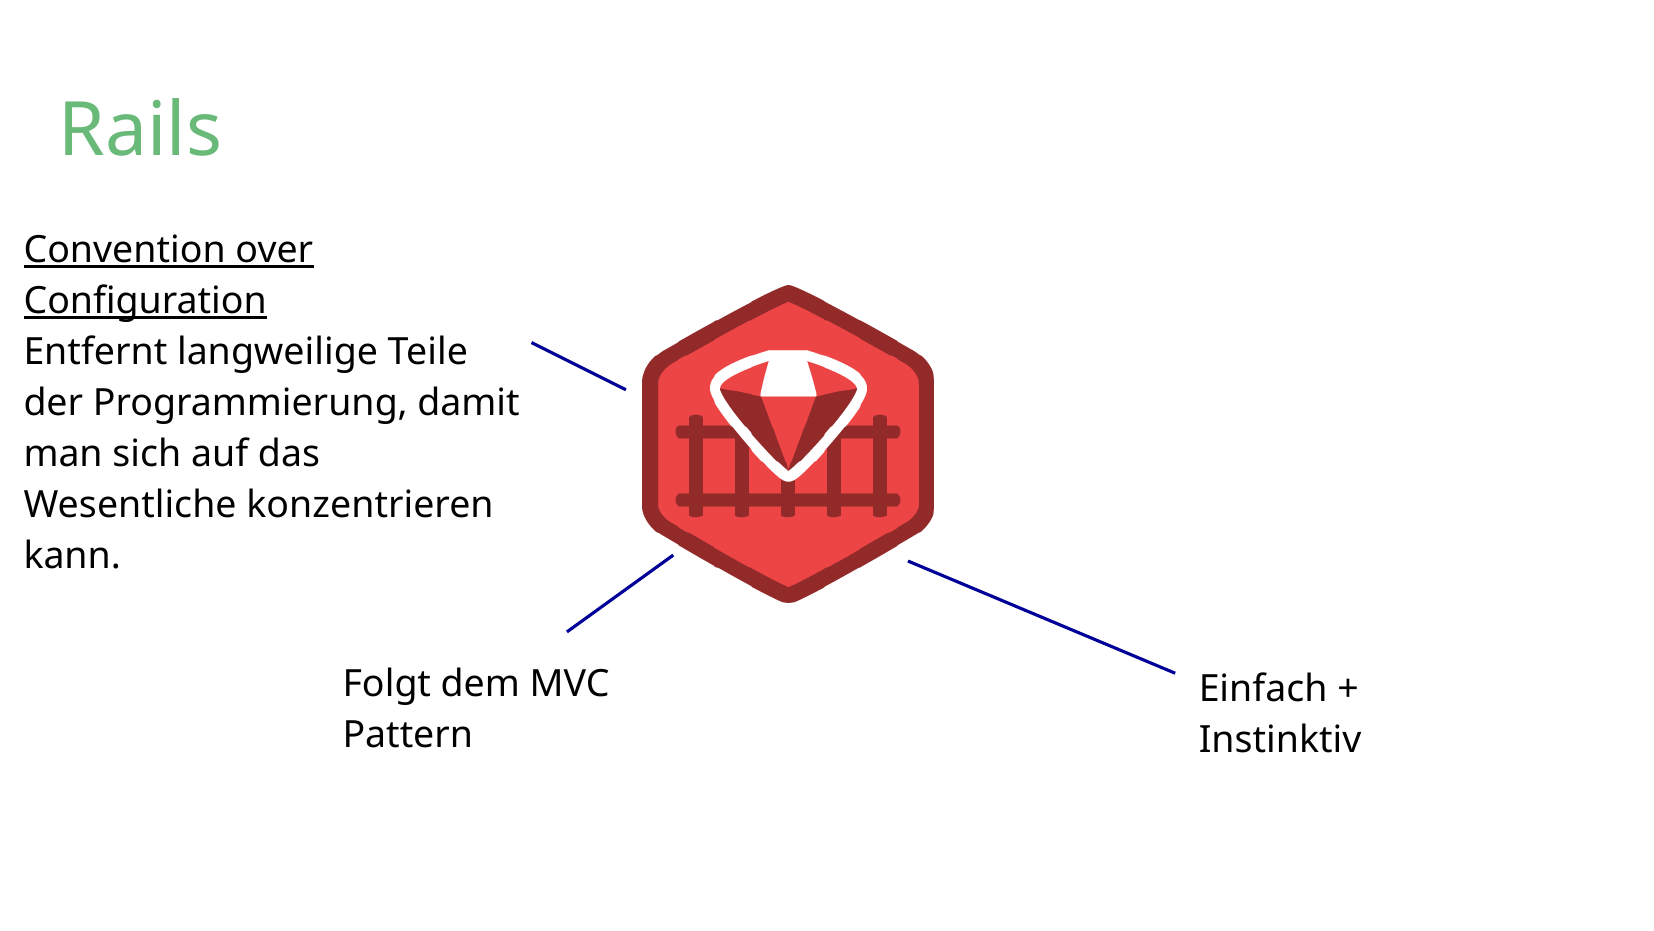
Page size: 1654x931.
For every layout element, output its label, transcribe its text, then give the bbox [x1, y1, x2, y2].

text_box Einfach + Instinktiv [1192, 661, 1530, 727]
title Rails [58, 59, 1595, 178]
picture [642, 285, 934, 603]
text_box Folgt dem MVC Pattern [336, 656, 745, 756]
text_box Convention over Configuration Entfernt langweilige Teile der Programmierung, damit man sich auf das Wesentliche konzentrieren kann. [17, 222, 538, 520]
